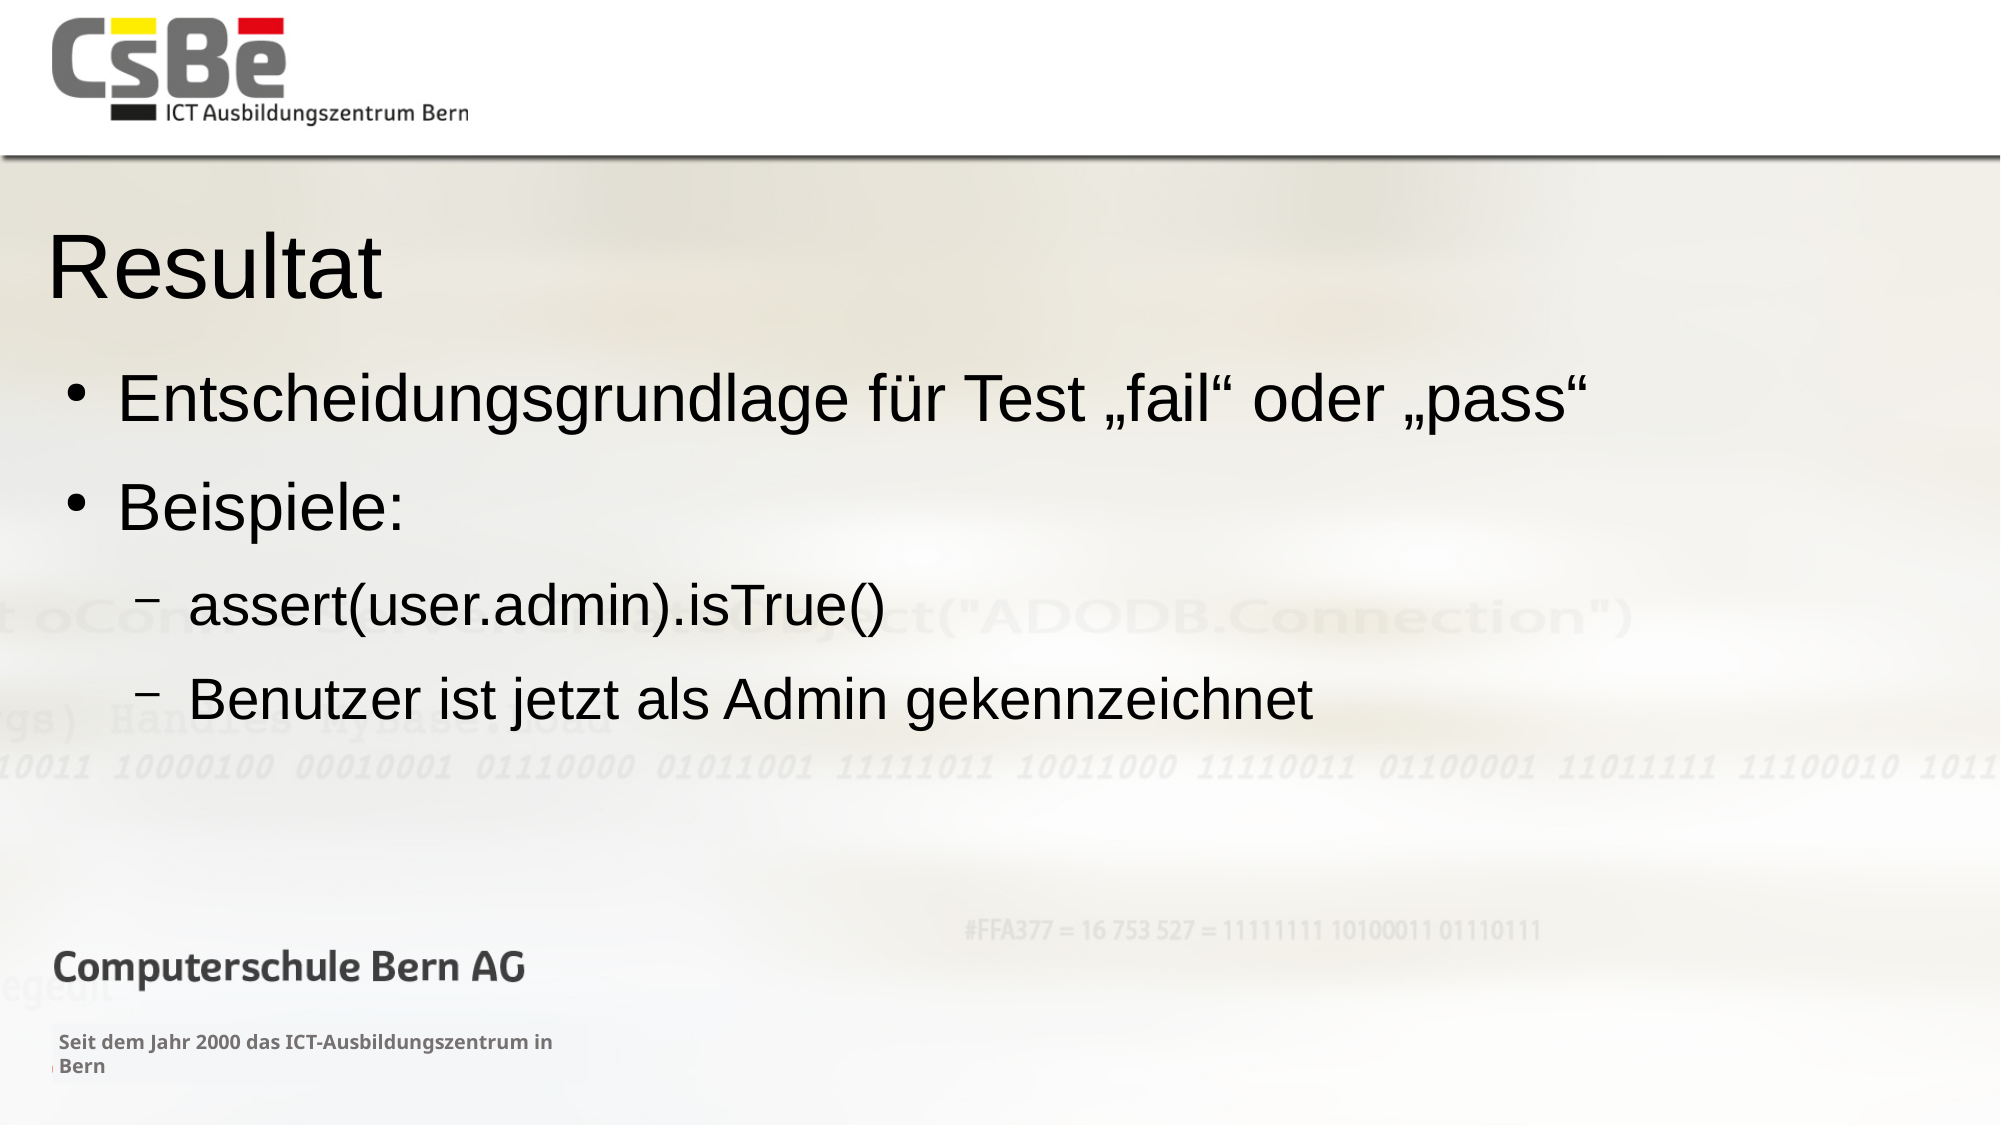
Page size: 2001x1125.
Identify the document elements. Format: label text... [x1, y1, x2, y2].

list Resultat [46, 206, 1920, 355]
list Entscheidungsgrundlage für Test „fail“ oder „pass“ Beispiele: assert(user.admin).isTrue() Benutzer ist jetzt als Admin gekennzeichnet [46, 355, 1920, 886]
picture [0, 0, 2001, 1125]
